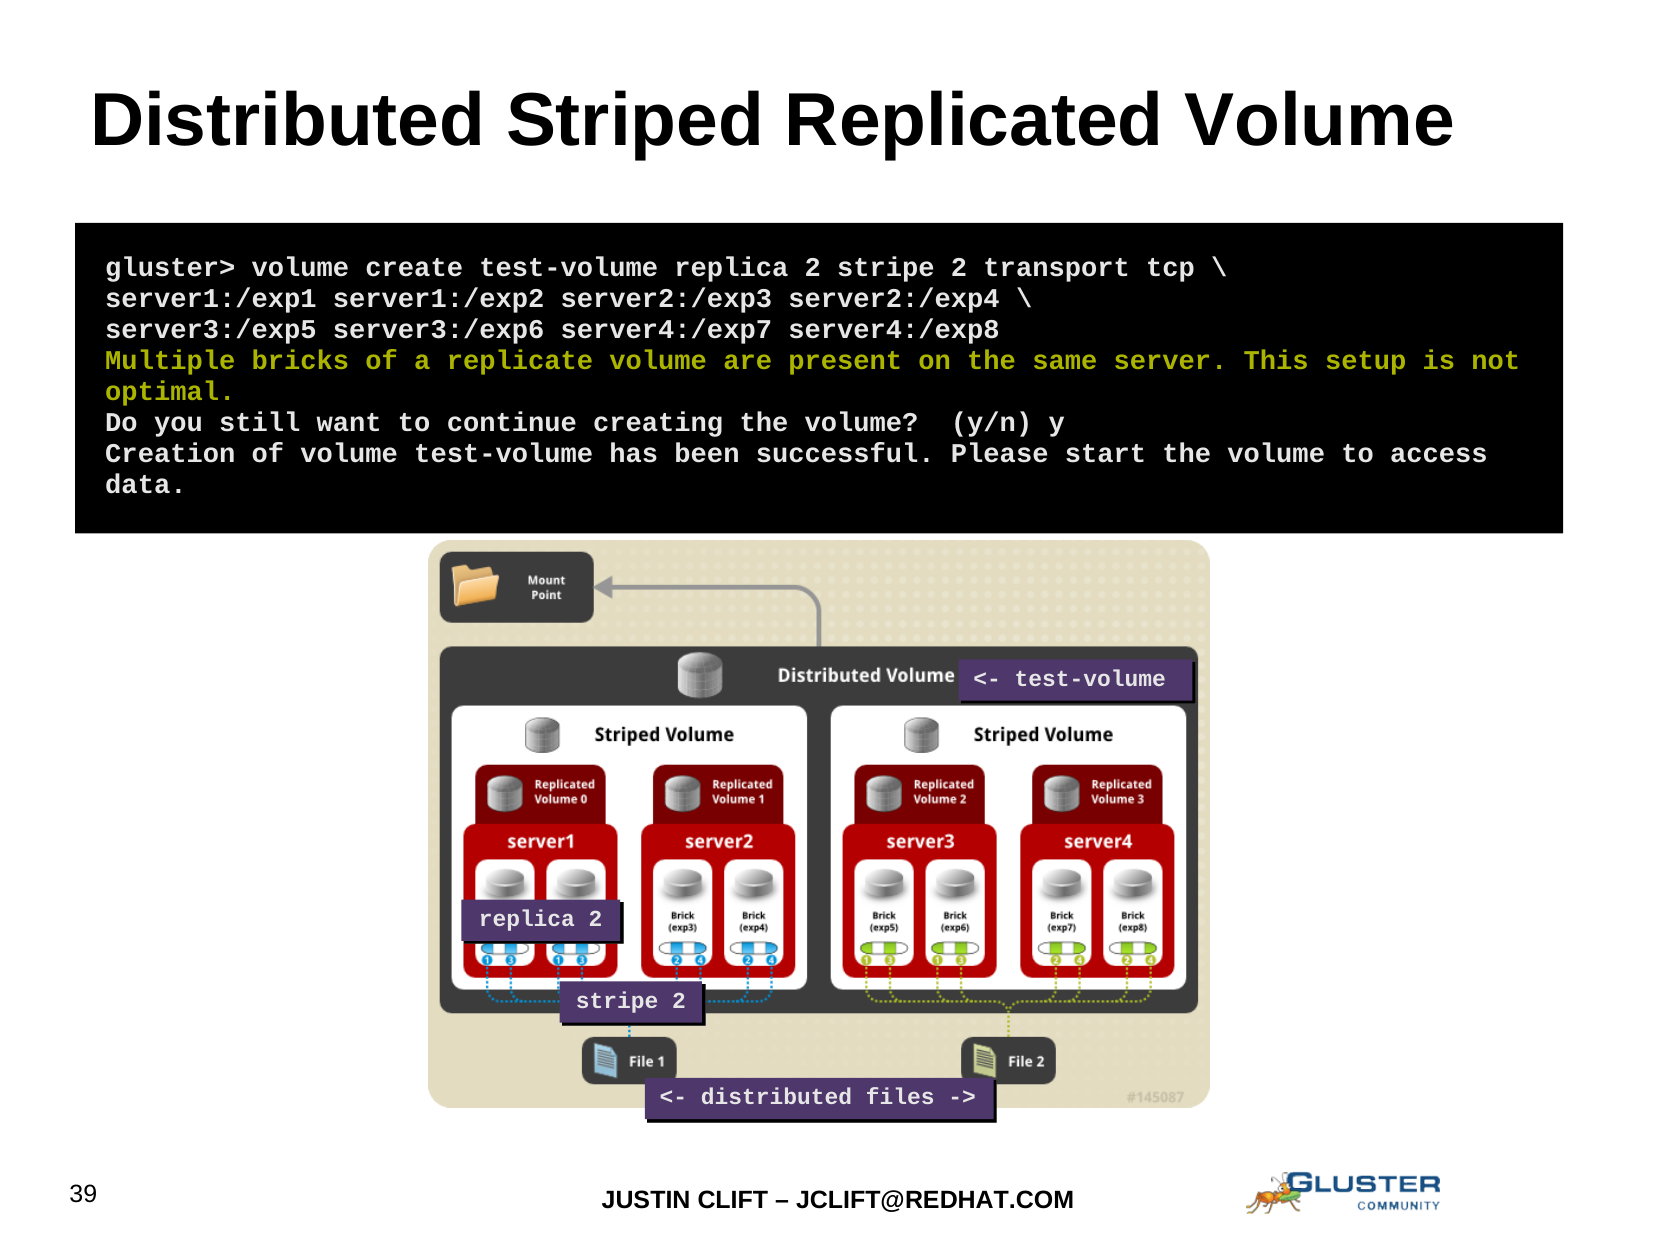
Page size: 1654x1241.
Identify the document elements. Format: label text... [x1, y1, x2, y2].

picture [1246, 1170, 1440, 1215]
text_box replica 2 [461, 899, 621, 941]
list gluster> volume create test-volume replica 2 stripe 2 transport tcp \ server1:/exp1 server1:/exp2 server2:/exp3 server2:/exp4 \ server3:/exp5 server3:/exp6 server4:/exp7 server4:/exp8 Multiple bricks of a replicate volume are present on the same server. This setup is not optimal. Do you still want to continue creating the volume? (y/n) y Creation of volume test-volume has been successful. Please start the volume to access data. [75, 222, 1564, 534]
picture [428, 540, 1210, 1108]
text_box <- distributed files -> [644, 1077, 994, 1119]
text_box <- test-volume [958, 659, 1193, 701]
text_box stripe 2 [559, 981, 702, 1023]
title Distributed Striped Replicated Volume [90, 15, 1579, 223]
